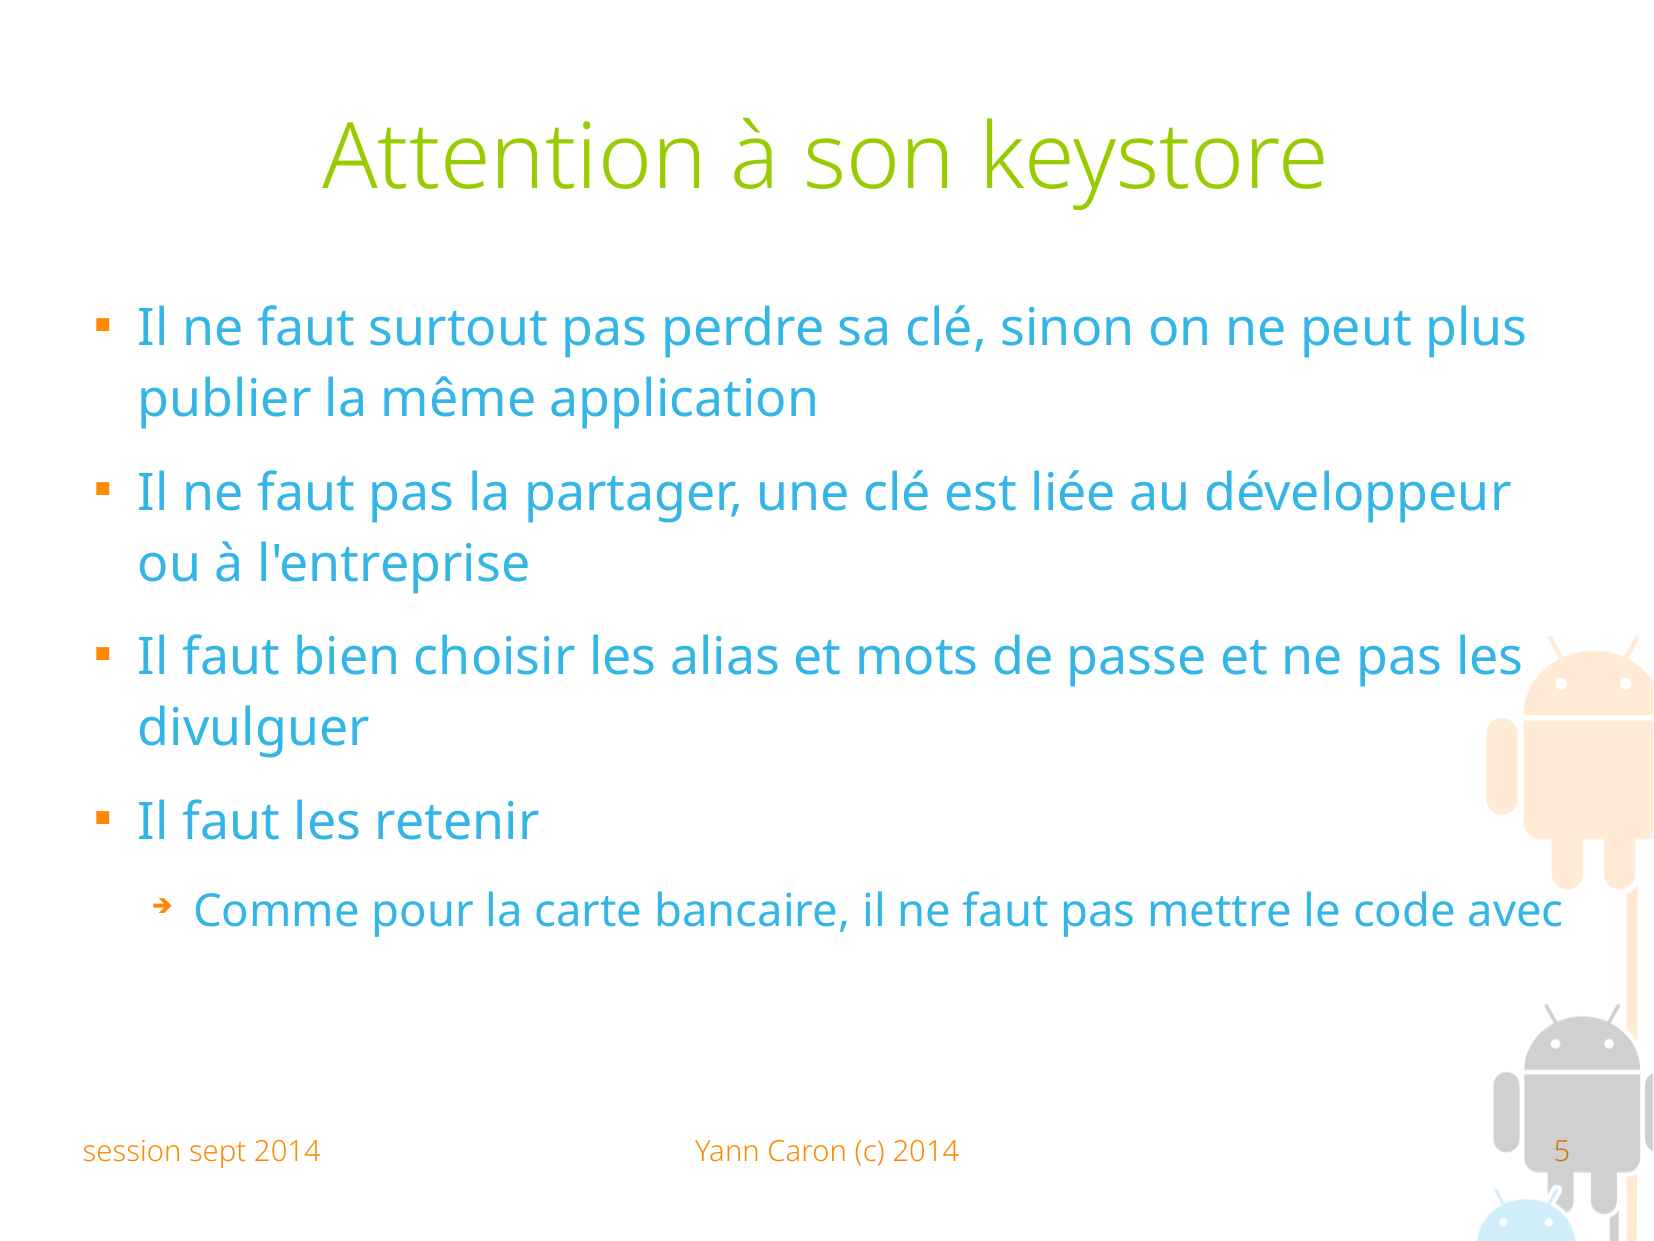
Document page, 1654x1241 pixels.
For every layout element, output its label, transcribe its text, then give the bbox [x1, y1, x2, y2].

list Il ne faut surtout pas perdre sa clé, sinon on ne peut plus publier la même application Il ne faut pas la partager, une clé est liée au développeur ou à l'entreprise Il faut bien choisir les alias et mots de passe et ne pas les divulguer Il faut les retenir Comme pour la carte bancaire, il ne faut pas mettre le code avec [82, 290, 1571, 1010]
picture [240, 423, 1654, 1241]
title Attention à son keystore [82, 49, 1571, 257]
